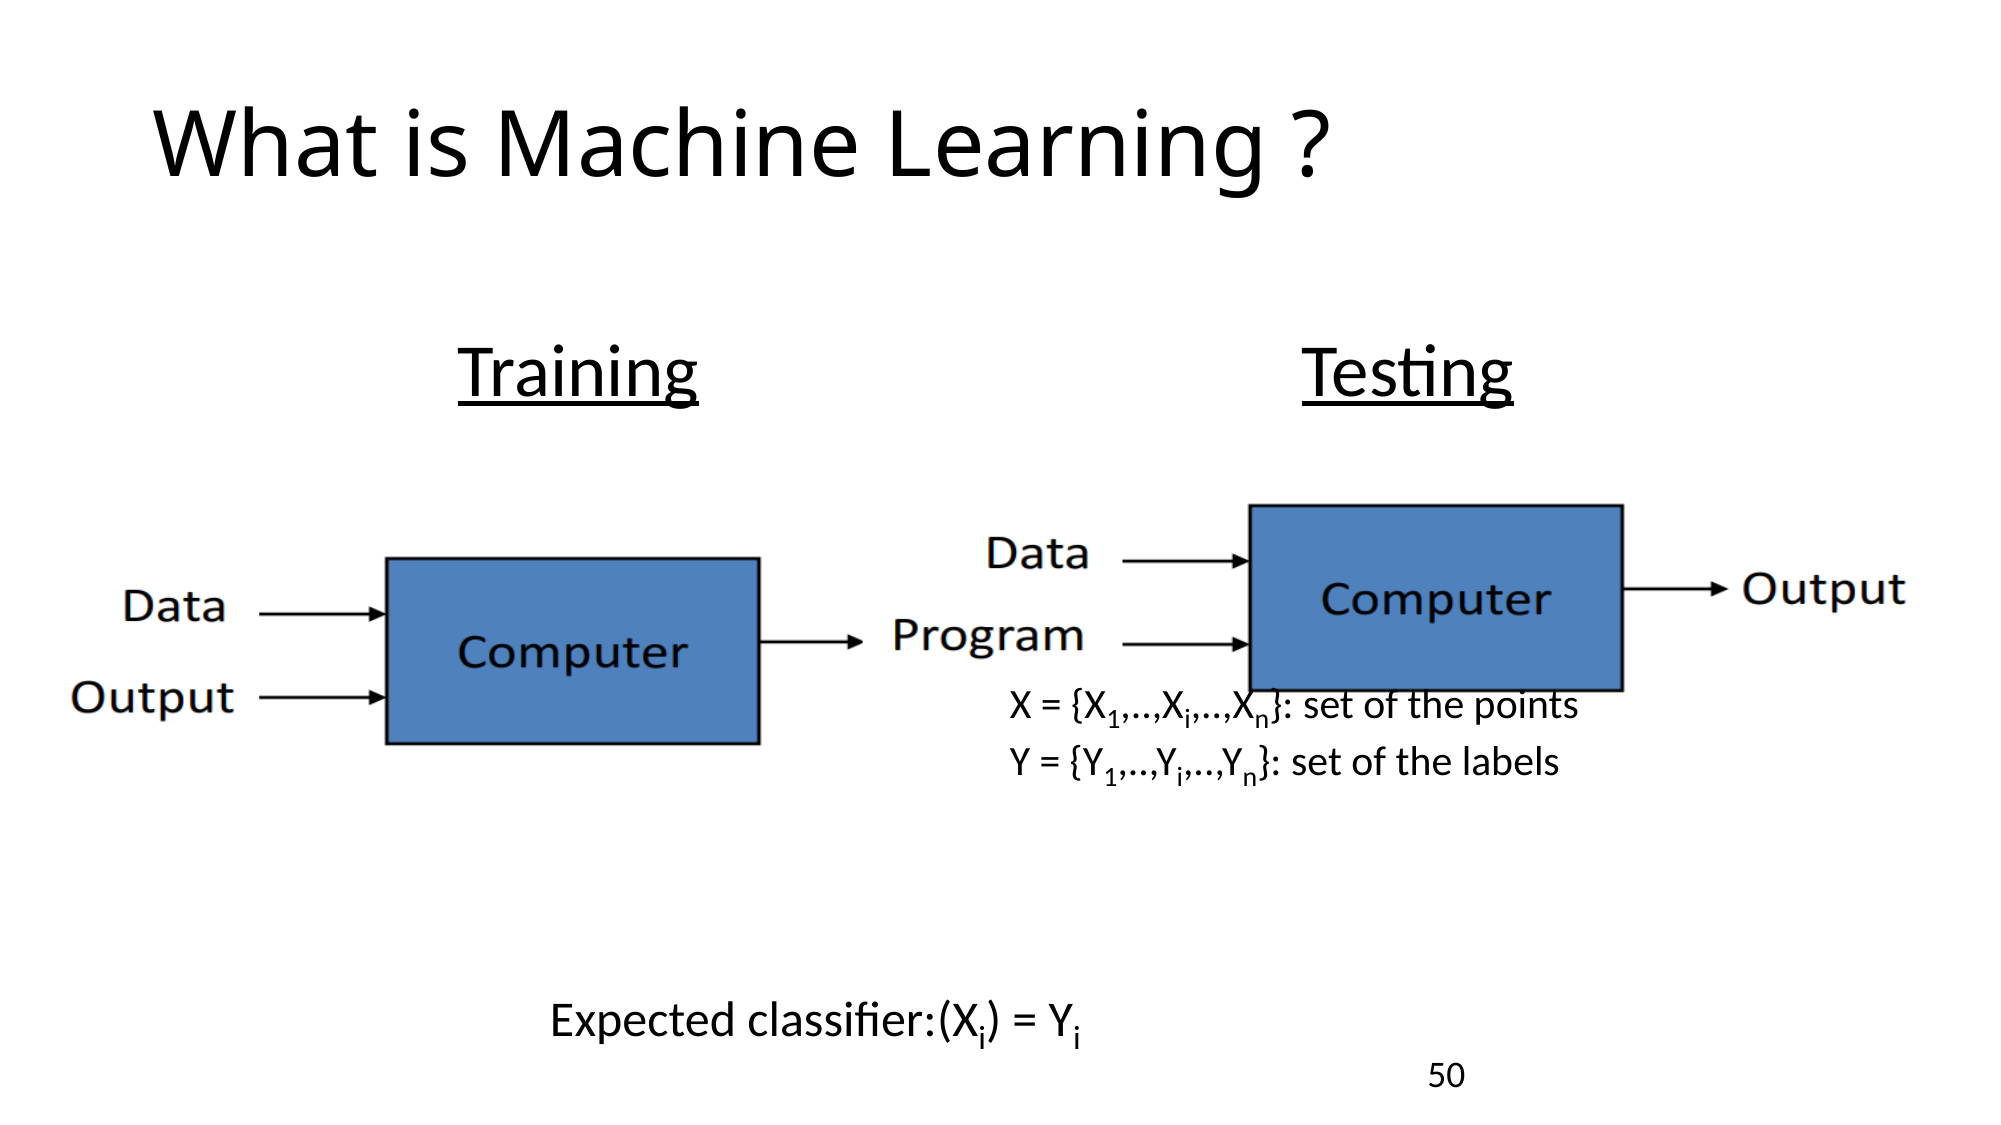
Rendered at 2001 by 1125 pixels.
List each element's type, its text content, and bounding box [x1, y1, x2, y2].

text_box Training [442, 313, 984, 420]
text_box Testing [1286, 313, 1783, 420]
picture [51, 470, 1949, 768]
text_box [1412, 1042, 1863, 1103]
title What is Machine Learning ? [137, 38, 1863, 256]
text_box X = {X1,..,Xi,..,Xn}: set of the points Y = {Y1,..,Yi,..,Yn}: set of the labels [994, 668, 1636, 831]
text_box Expected classifier:(Xi) = Yi [549, 986, 1191, 1049]
